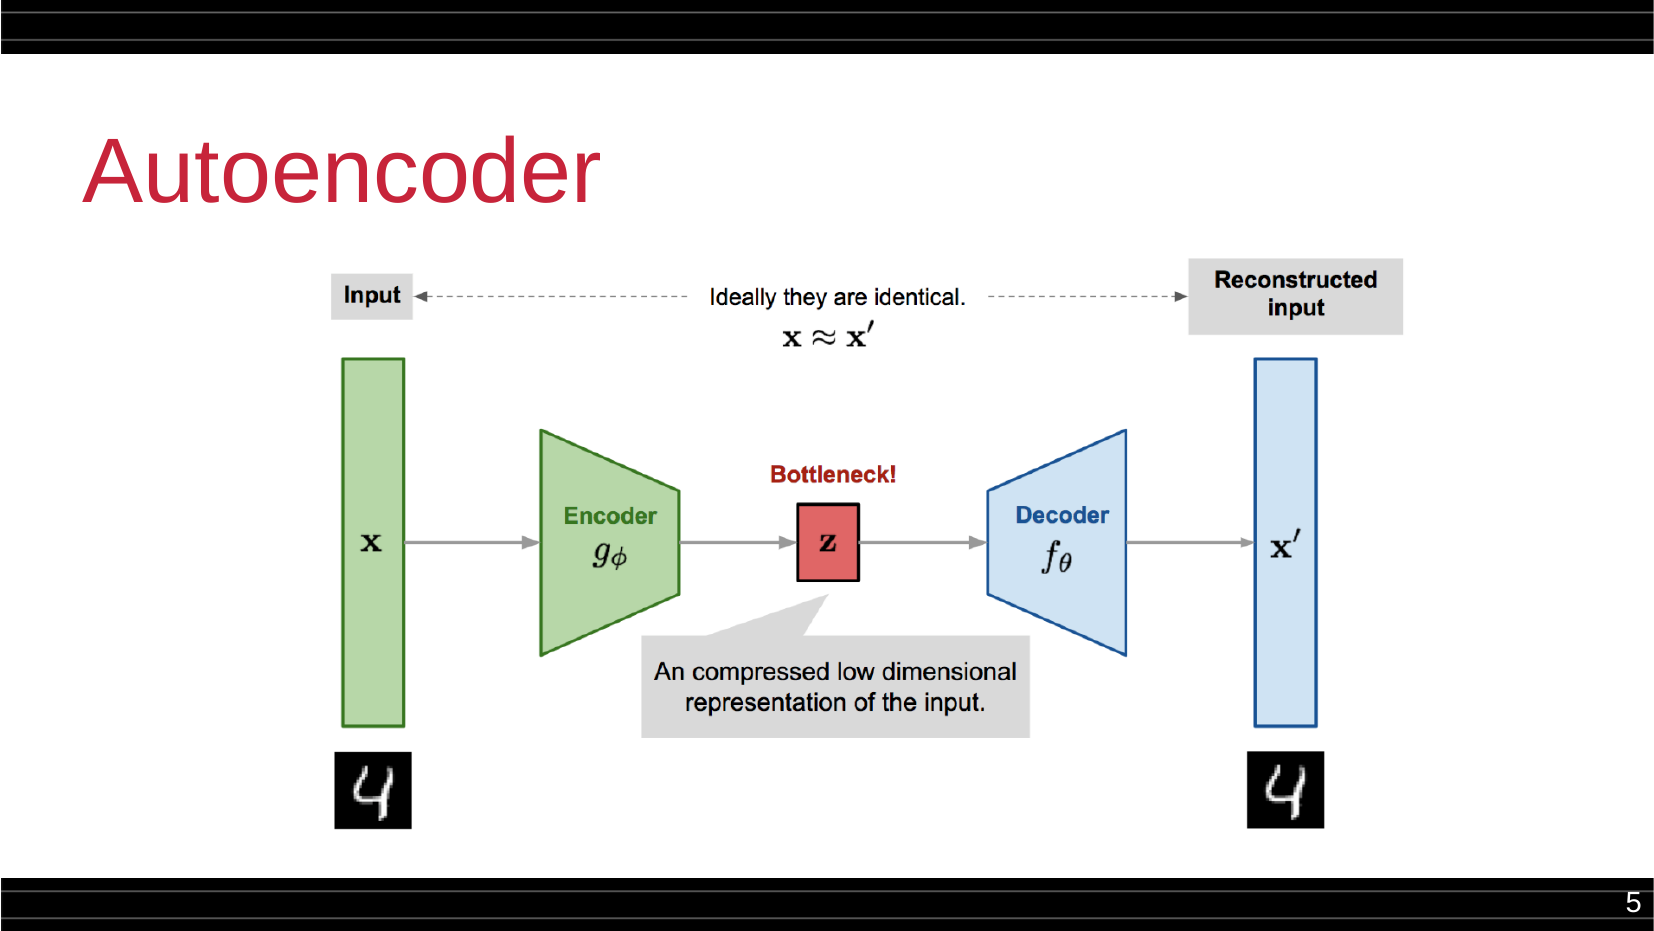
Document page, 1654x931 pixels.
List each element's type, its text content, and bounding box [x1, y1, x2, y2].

picture [1, 0, 1654, 54]
picture [191, 247, 1462, 841]
picture [1, 878, 1654, 931]
title Autoencoder [82, 92, 1571, 249]
